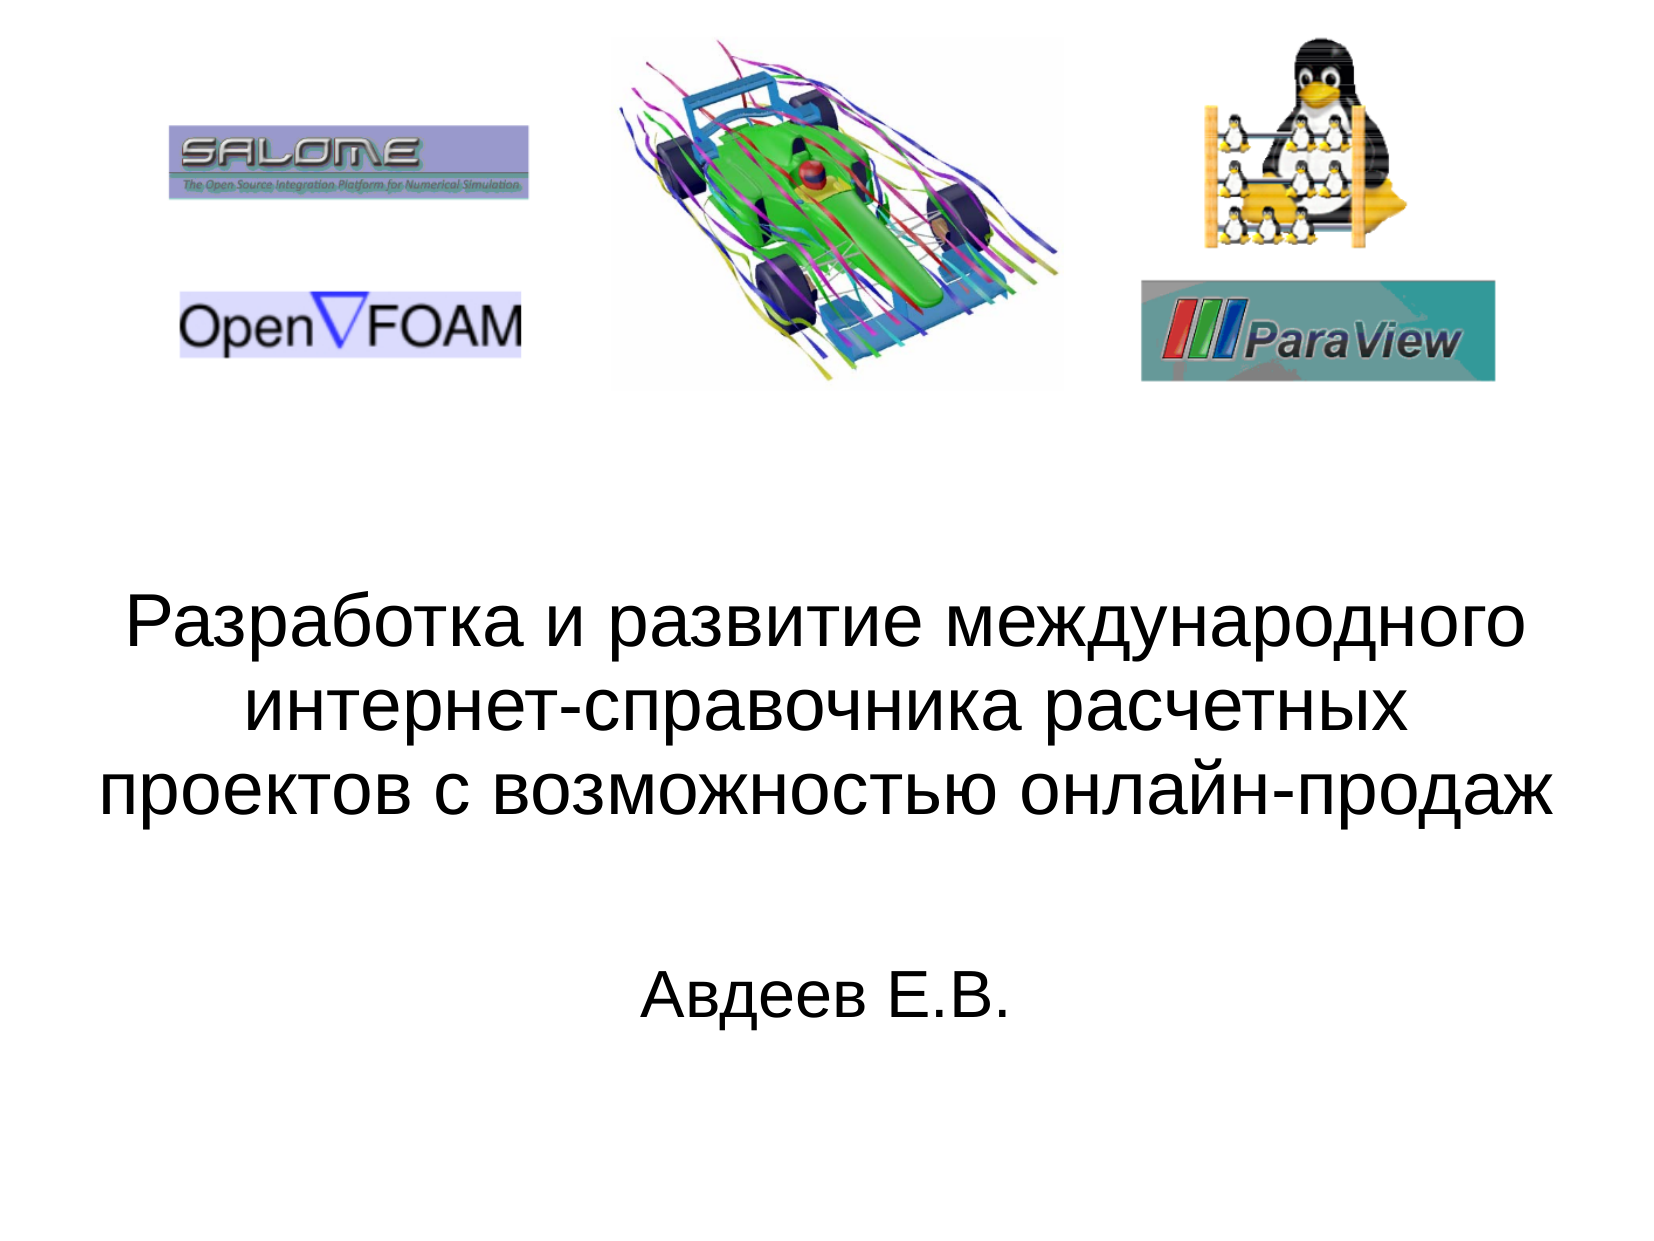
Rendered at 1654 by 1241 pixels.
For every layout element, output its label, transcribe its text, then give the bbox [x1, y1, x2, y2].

title Разработка и развитие международного интернет-справочника расчетных проектов с возможностью онлайн-продаж [82, 578, 1571, 831]
title Авдеев Е.В. [82, 891, 1571, 1099]
picture [147, 7, 1506, 396]
